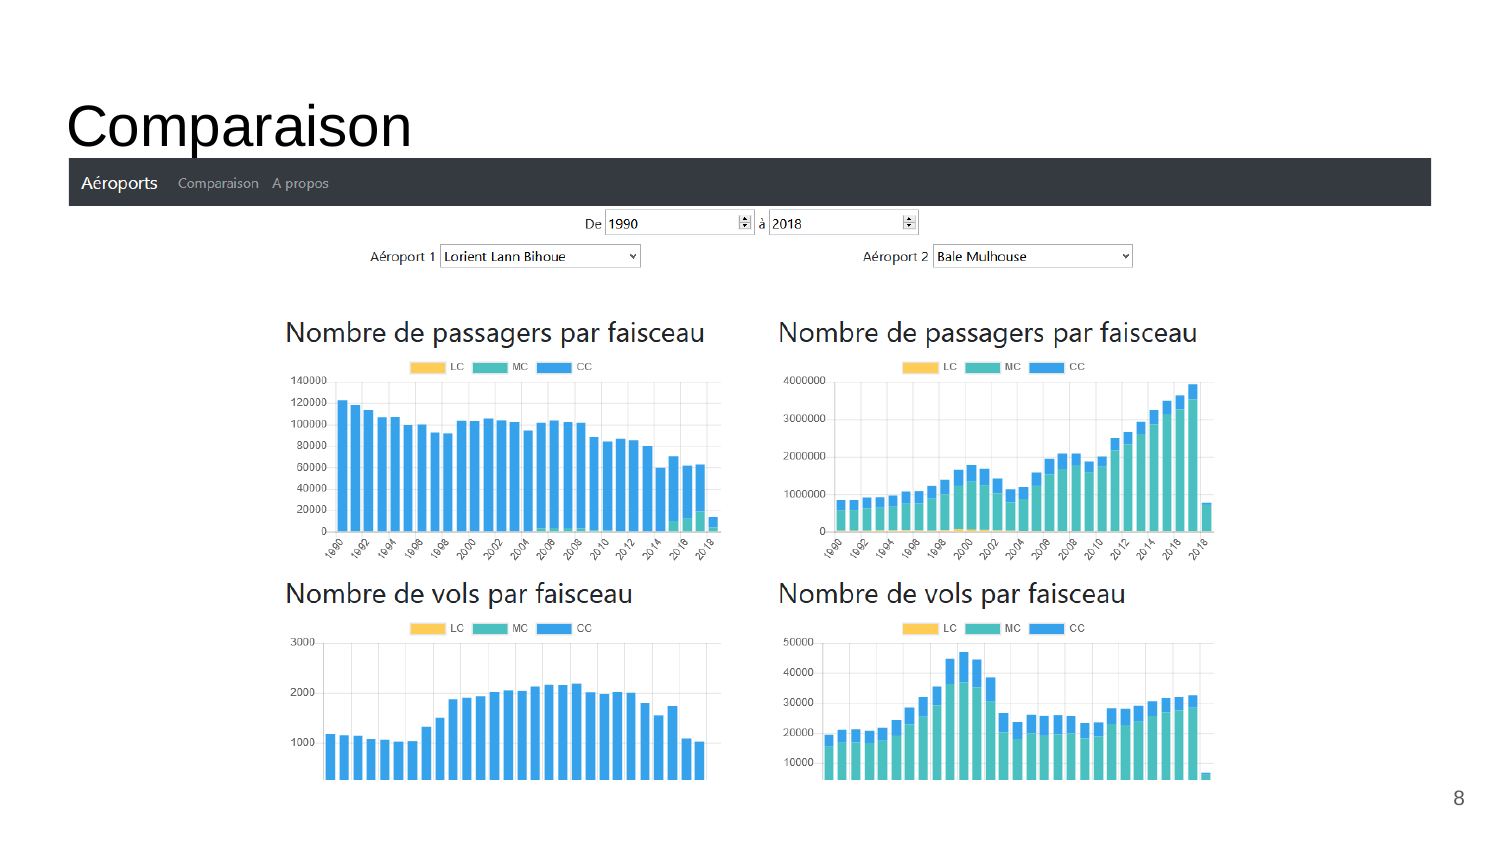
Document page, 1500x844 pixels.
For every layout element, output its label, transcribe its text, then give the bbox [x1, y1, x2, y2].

title Comparaison [51, 72, 1449, 167]
slide_number <number> [1389, 764, 1480, 830]
picture [68, 158, 1432, 780]
